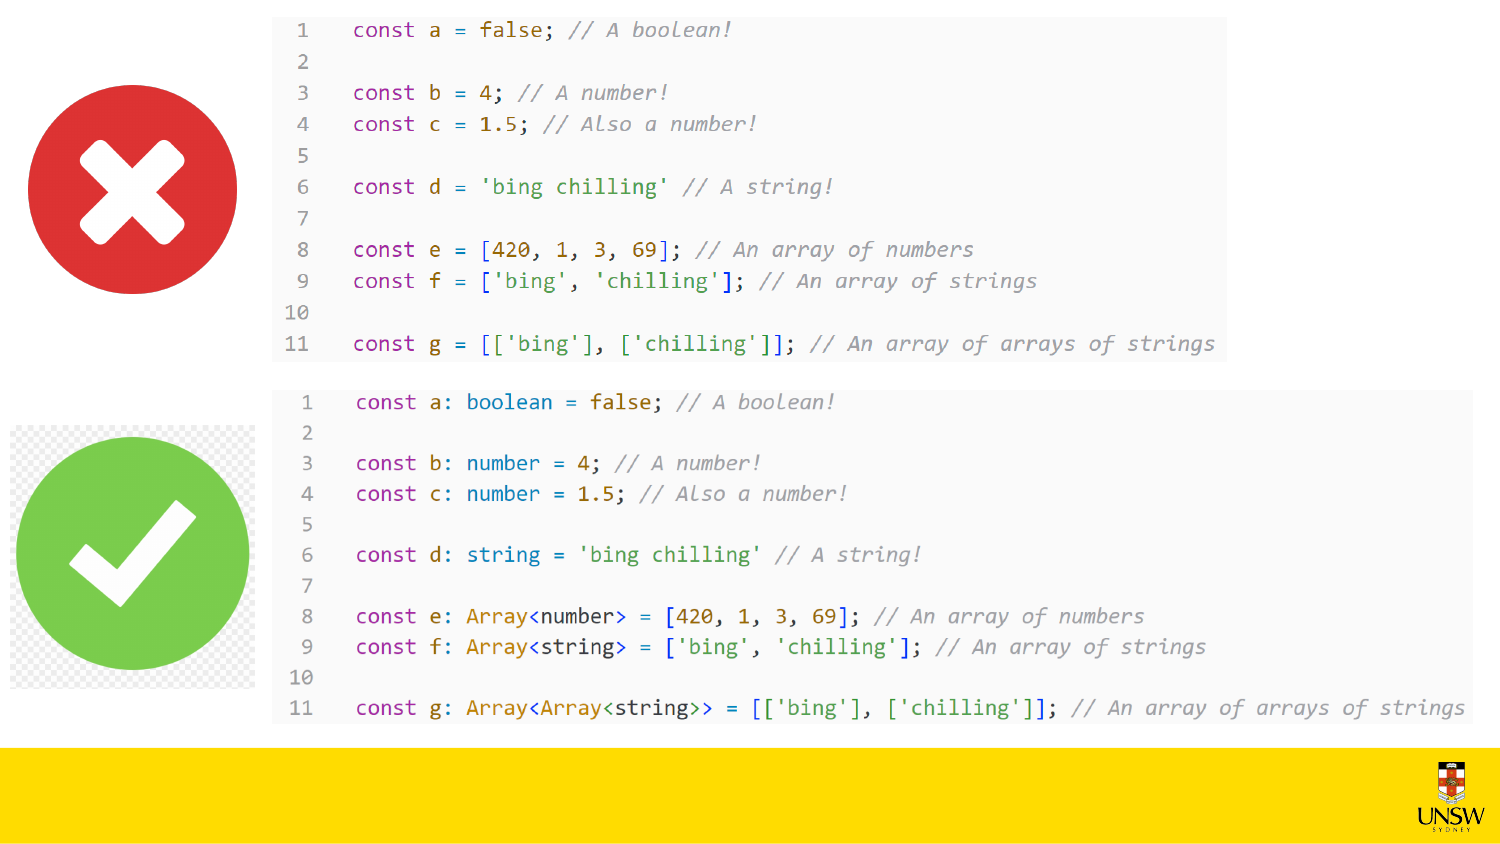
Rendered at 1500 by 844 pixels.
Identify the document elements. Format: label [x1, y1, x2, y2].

picture [28, 85, 237, 294]
picture [272, 390, 1473, 724]
picture [272, 17, 1227, 362]
picture [1418, 762, 1485, 832]
picture [10, 425, 255, 689]
